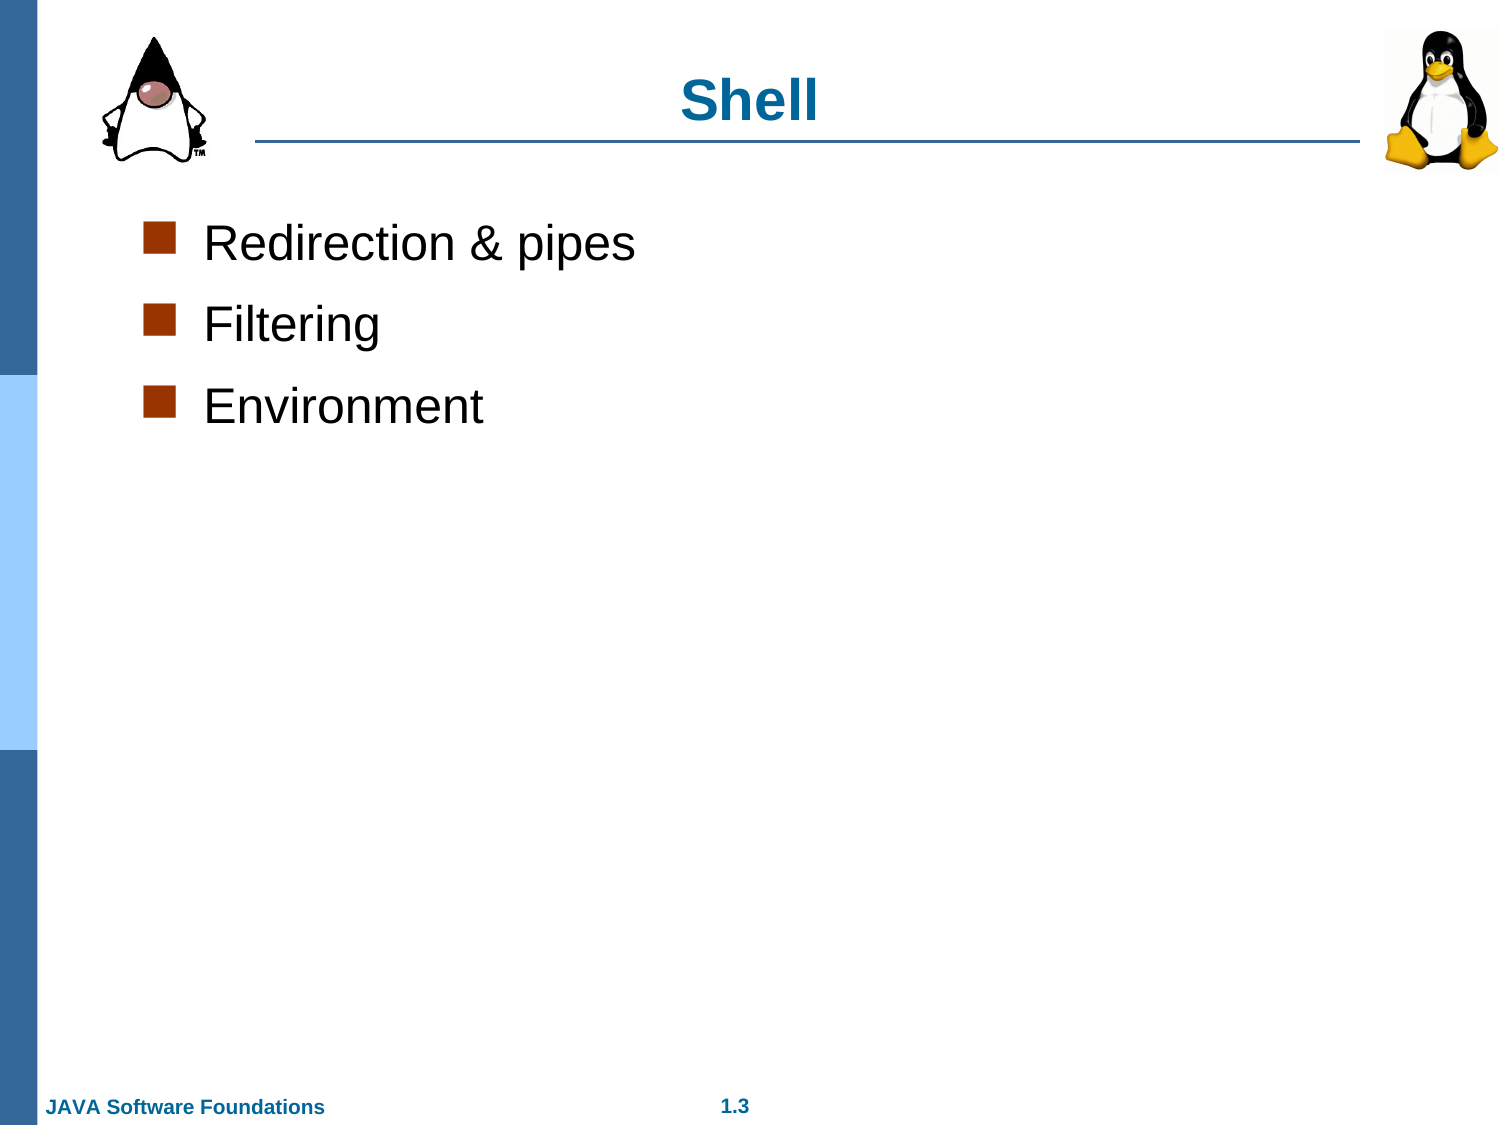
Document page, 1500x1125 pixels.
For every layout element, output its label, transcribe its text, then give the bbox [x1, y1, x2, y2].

picture [54, 0, 255, 200]
picture [1383, 28, 1500, 173]
title Shell [75, 45, 1426, 141]
list Redirection & pipes Filtering Environment [132, 202, 1483, 1041]
